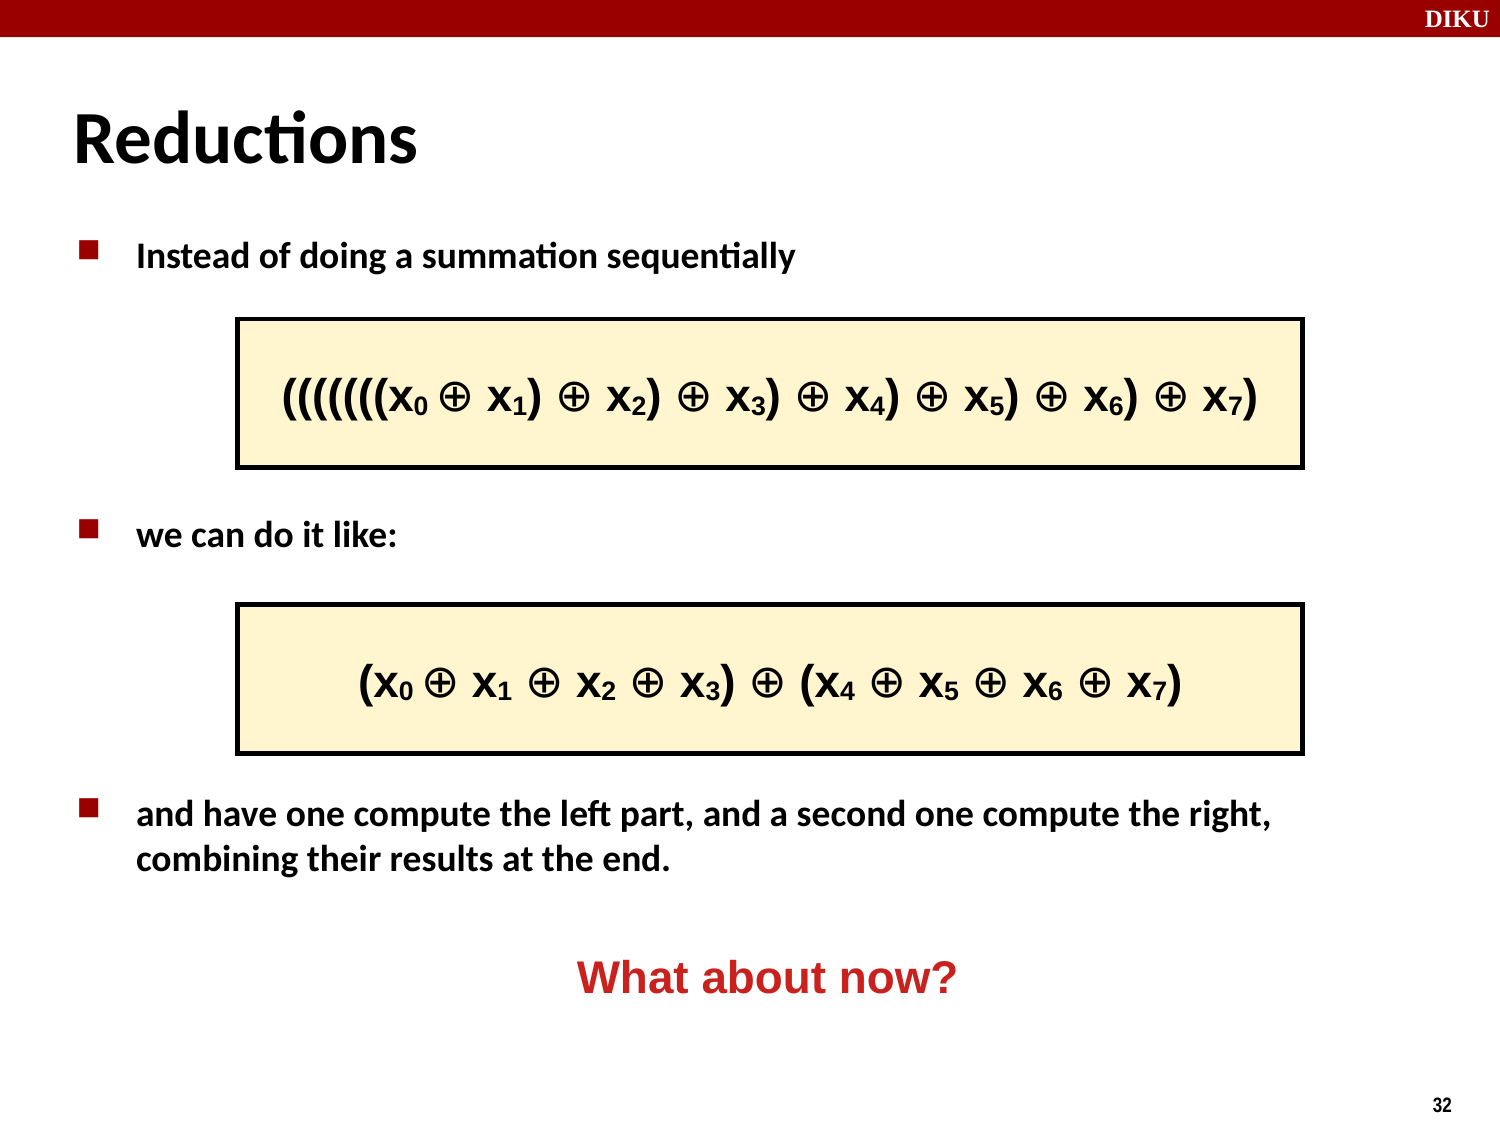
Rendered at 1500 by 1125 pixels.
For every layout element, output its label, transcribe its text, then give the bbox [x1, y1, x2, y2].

text_box (((((((x0 ⊕ x1) ⊕ x2) ⊕ x3) ⊕ x4) ⊕ x5) ⊕ x6) ⊕ x7) [237, 319, 1303, 468]
text_box (x0 ⊕ x1 ⊕ x2 ⊕ x3) ⊕ (x4 ⊕ x5 ⊕ x6 ⊕ x7) [237, 604, 1303, 754]
text_box What about now? [562, 945, 988, 1012]
text_box Instead of doing a summation sequentially we can do it like: and have one compute the left part, and a second one compute the right, combining their results at the end. [65, 223, 1361, 1039]
text_box Reductions [58, 71, 1304, 197]
